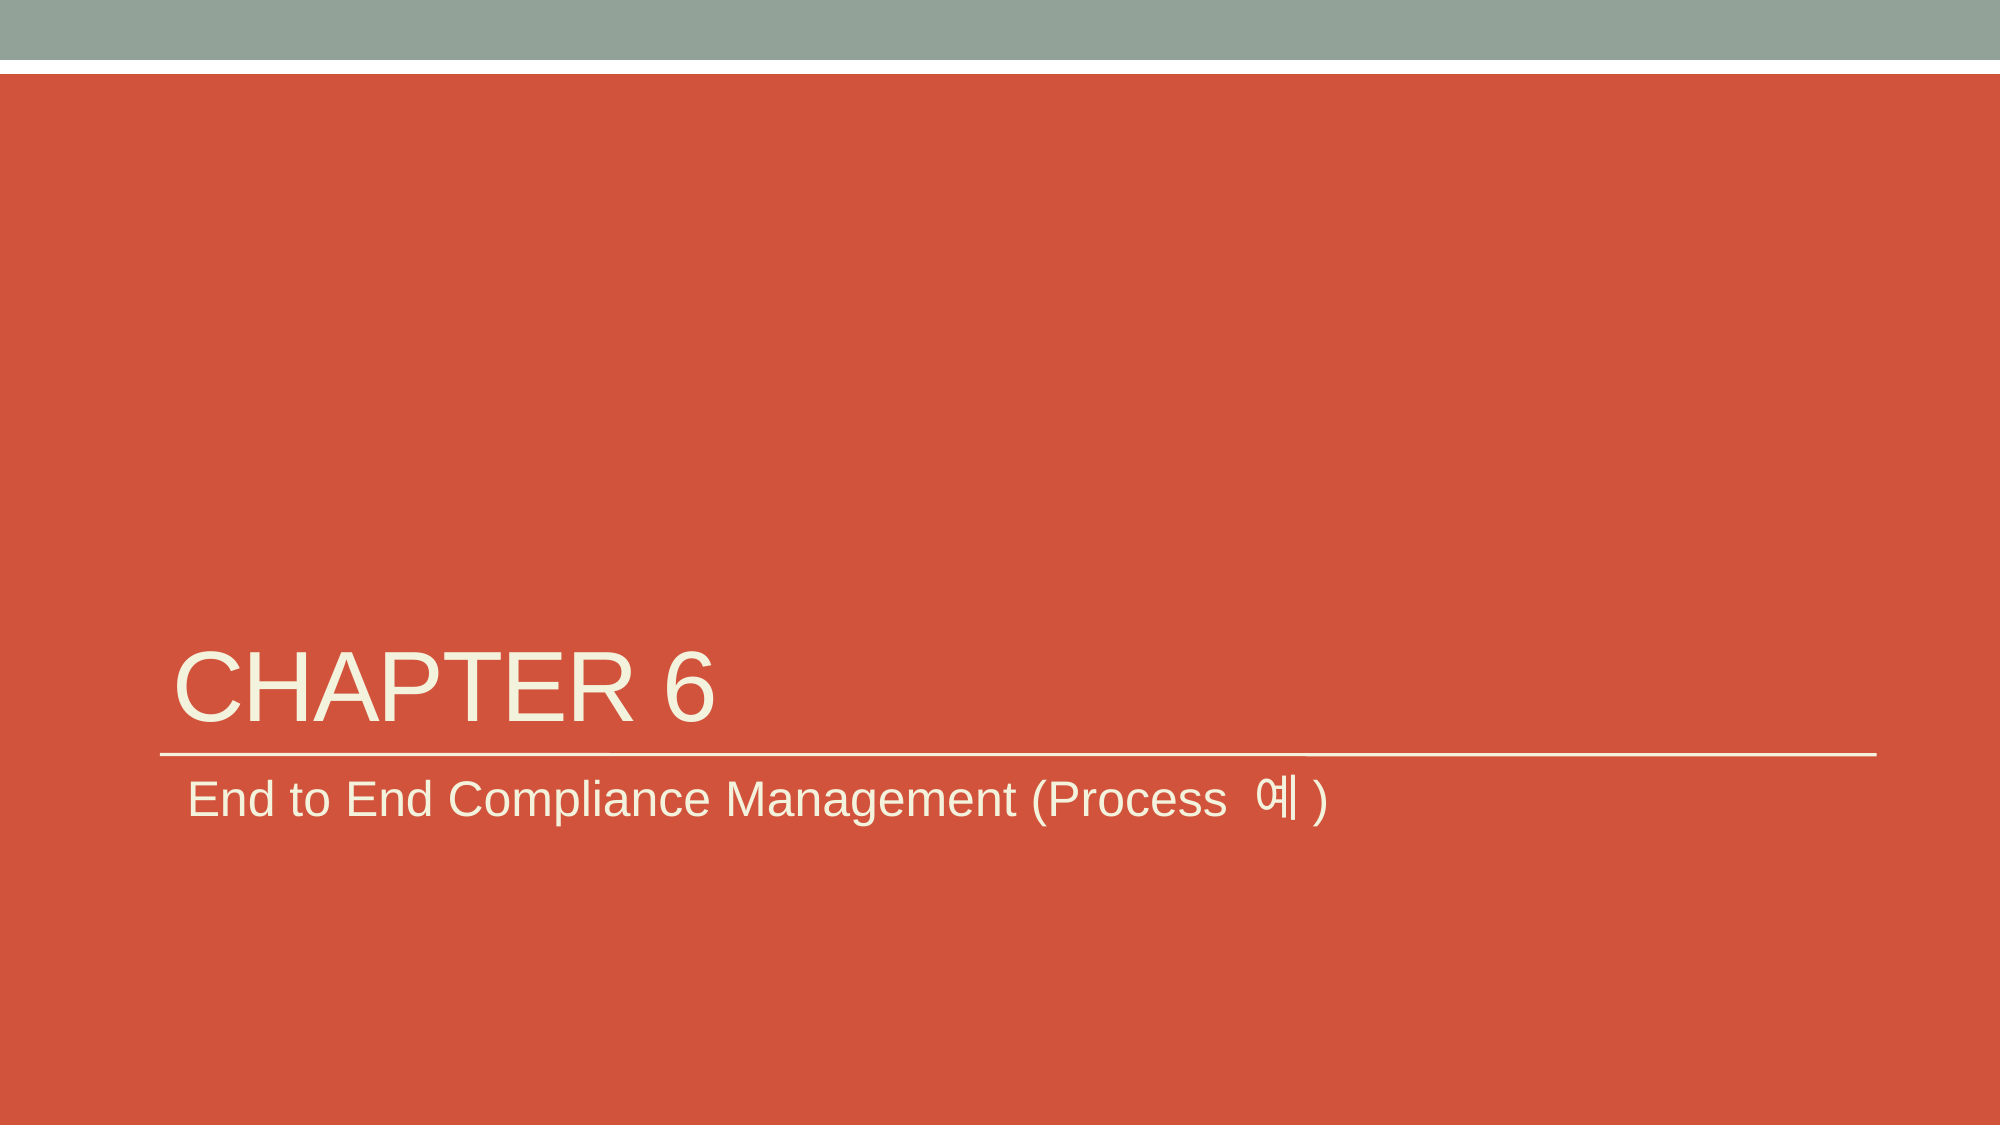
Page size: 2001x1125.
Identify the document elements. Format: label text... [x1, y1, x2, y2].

list End to End Compliance Management (Process 예) [157, 758, 1858, 1006]
title Chapter 6 [157, 387, 1858, 749]
